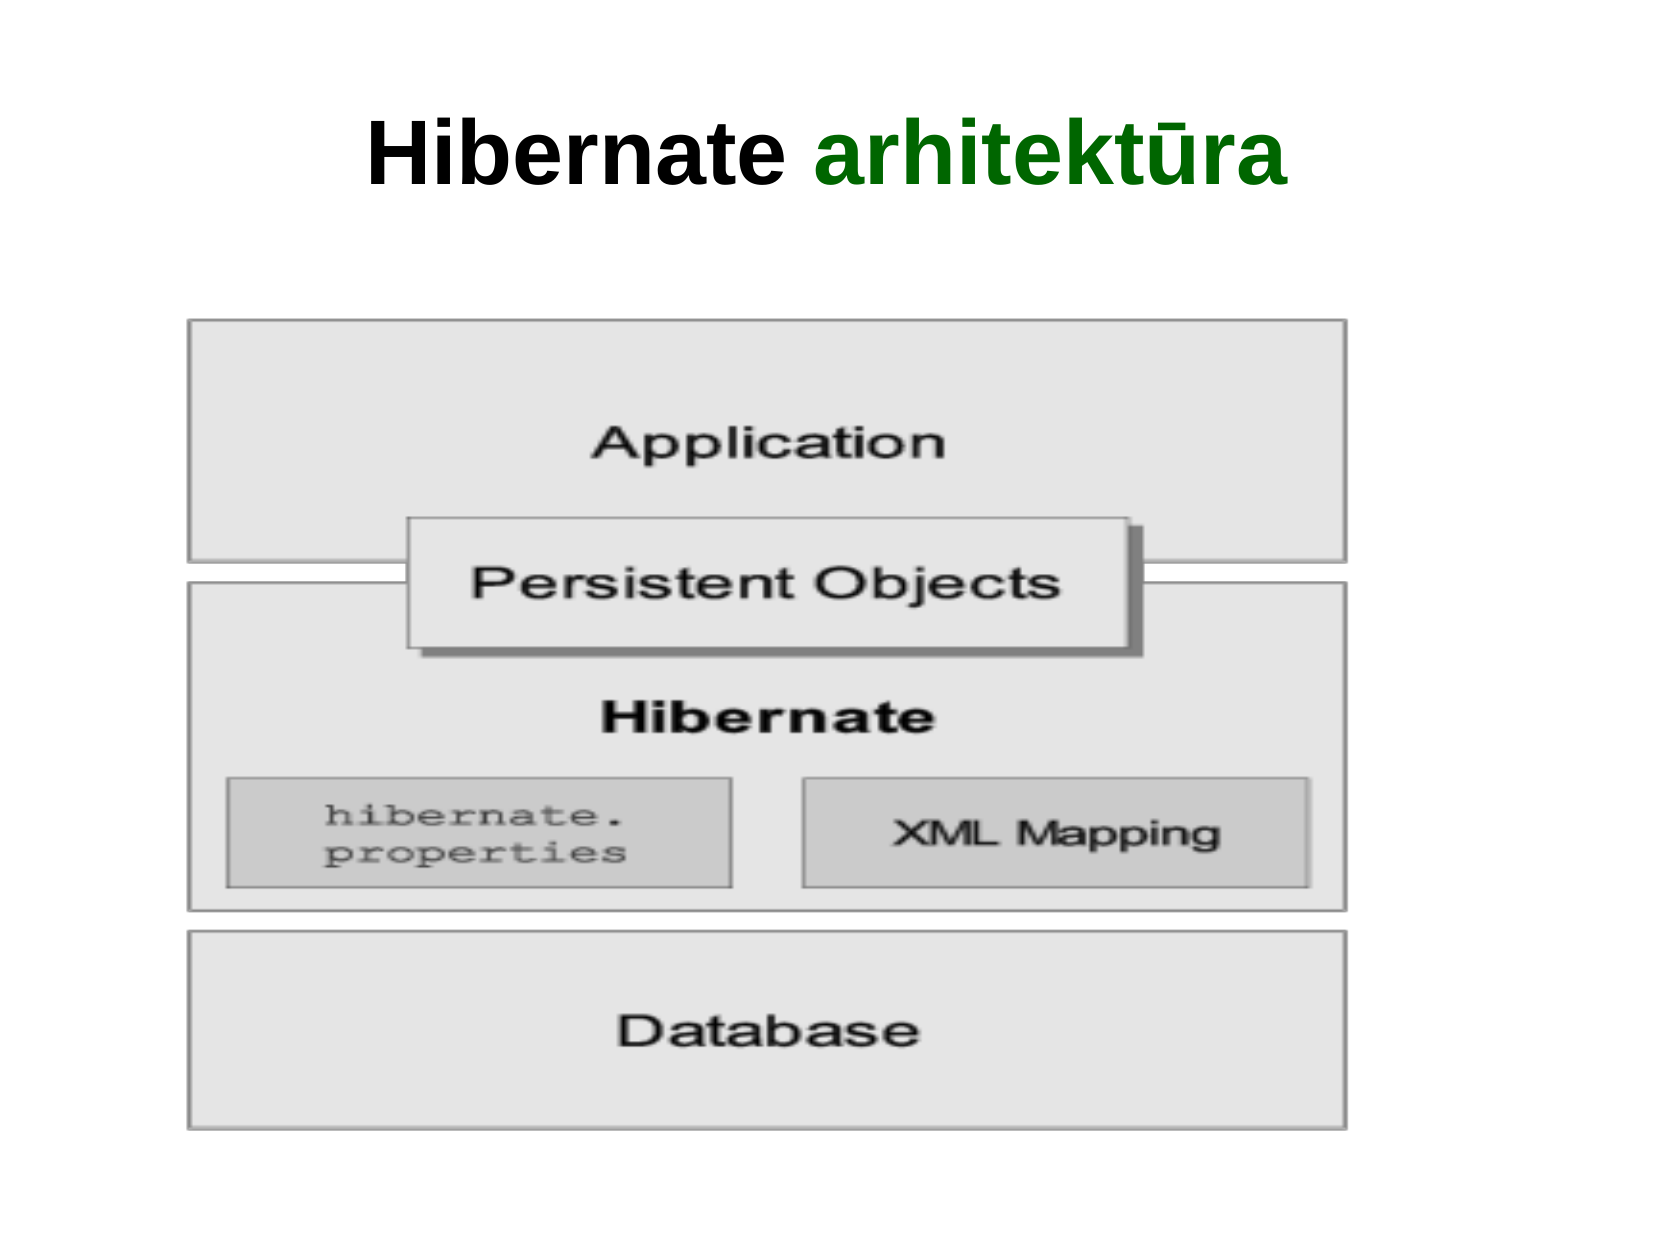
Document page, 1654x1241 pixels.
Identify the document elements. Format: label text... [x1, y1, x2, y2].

title Hibernate arhitektūra [82, 49, 1571, 257]
picture [120, 278, 1425, 1161]
